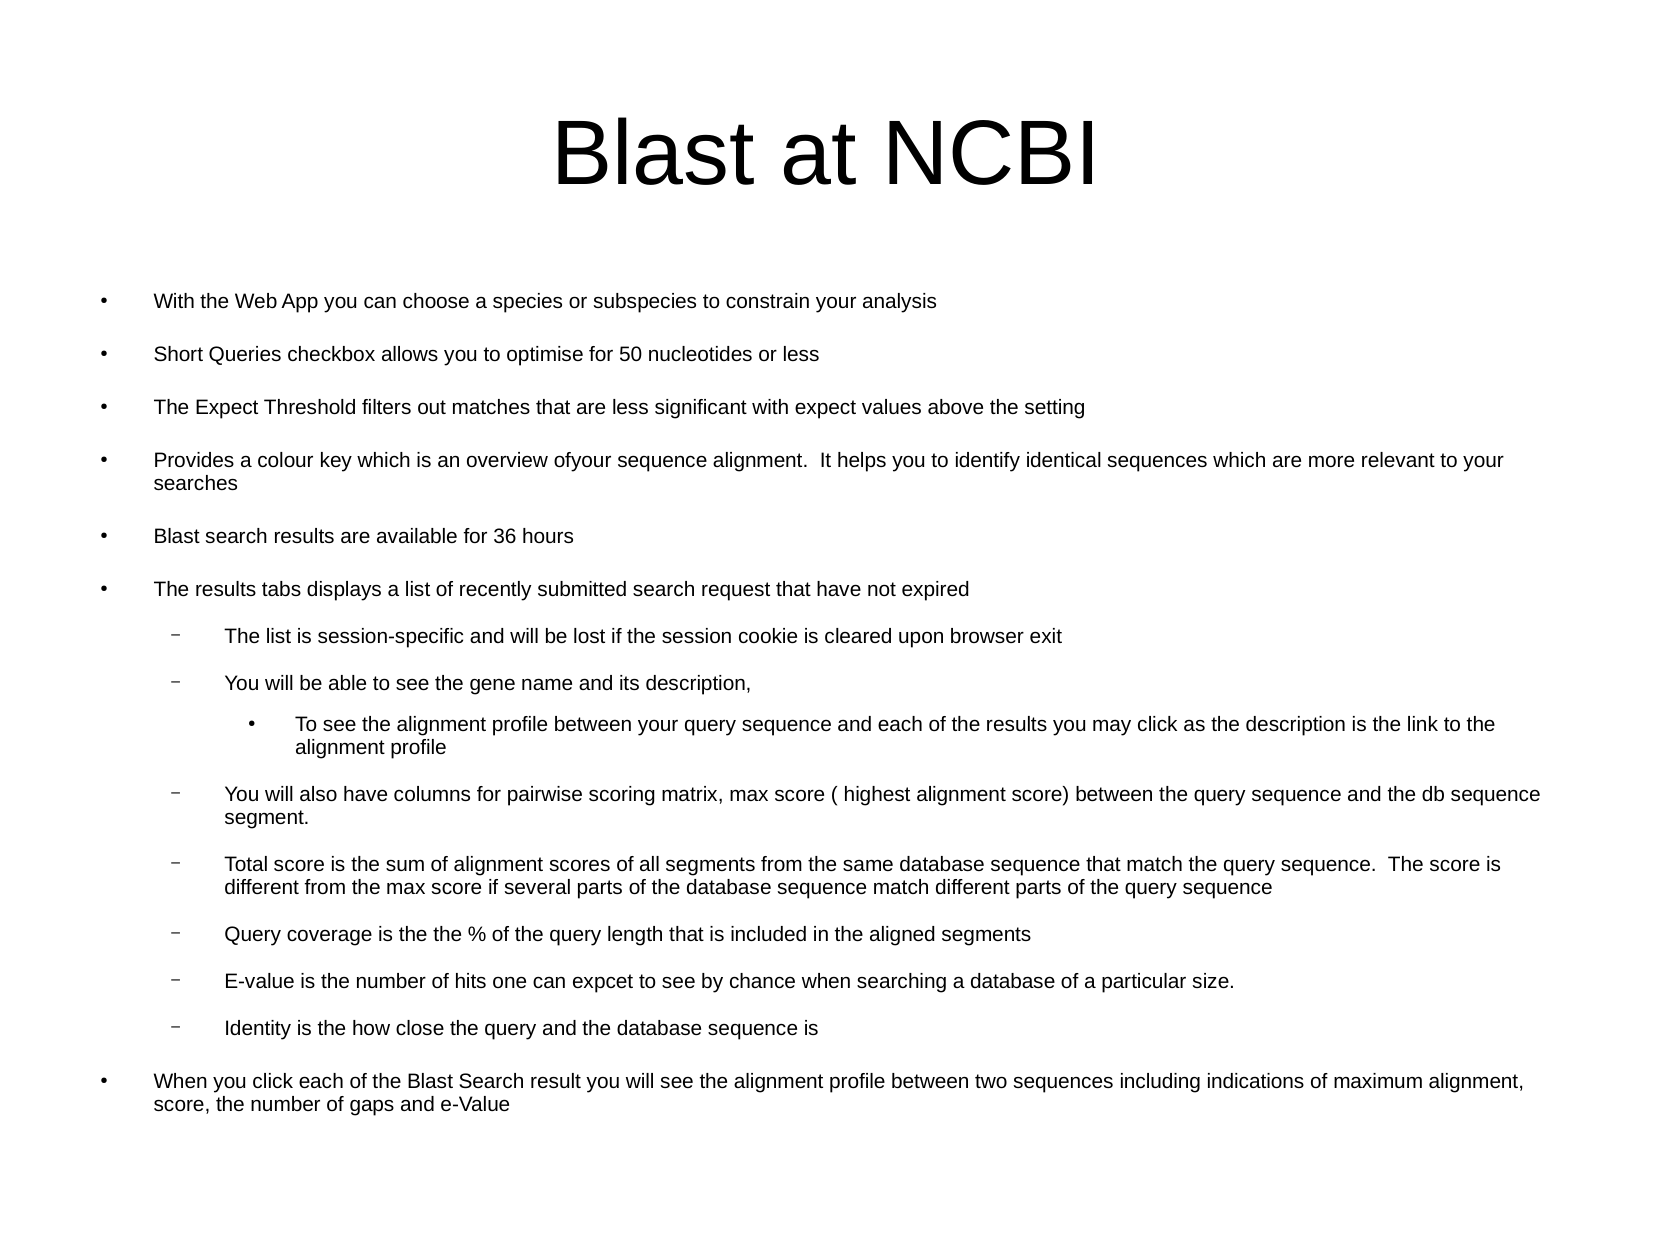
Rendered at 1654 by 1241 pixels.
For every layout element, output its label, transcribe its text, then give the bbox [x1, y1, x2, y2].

title Blast at NCBI [82, 49, 1571, 257]
list With the Web App you can choose a species or subspecies to constrain your analysis Short Queries checkbox allows you to optimise for 50 nucleotides or less The Expect Threshold filters out matches that are less significant with expect values above the setting Provides a colour key which is an overview ofyour sequence alignment. It helps you to identify identical sequences which are more relevant to your searches Blast search results are available for 36 hours The results tabs displays a list of recently submitted search request that have not expired The list is session-specific and will be lost if the session cookie is cleared upon browser exit You will be able to see the gene name and its description, To see the alignment profile between your query sequence and each of the results you may click as the description is the link to the alignment profile You will also have columns for pairwise scoring matrix, max score ( highest alignment score) between the query sequence and the db sequence segment. Total score is the sum of alignment scores of all segments from the same database sequence that match the query sequence. The score is different from the max score if several parts of the database sequence match different parts of the query sequence Query coverage is the the % of the query length that is included in the aligned segments E-value is the number of hits one can expcet to see by chance when searching a database of a particular size. Identity is the how close the query and the database sequence is When you click each of the Blast Search result you will see the alignment profile between two sequences including indications of maximum alignment, score, the number of gaps and e-Value [82, 290, 1571, 1205]
